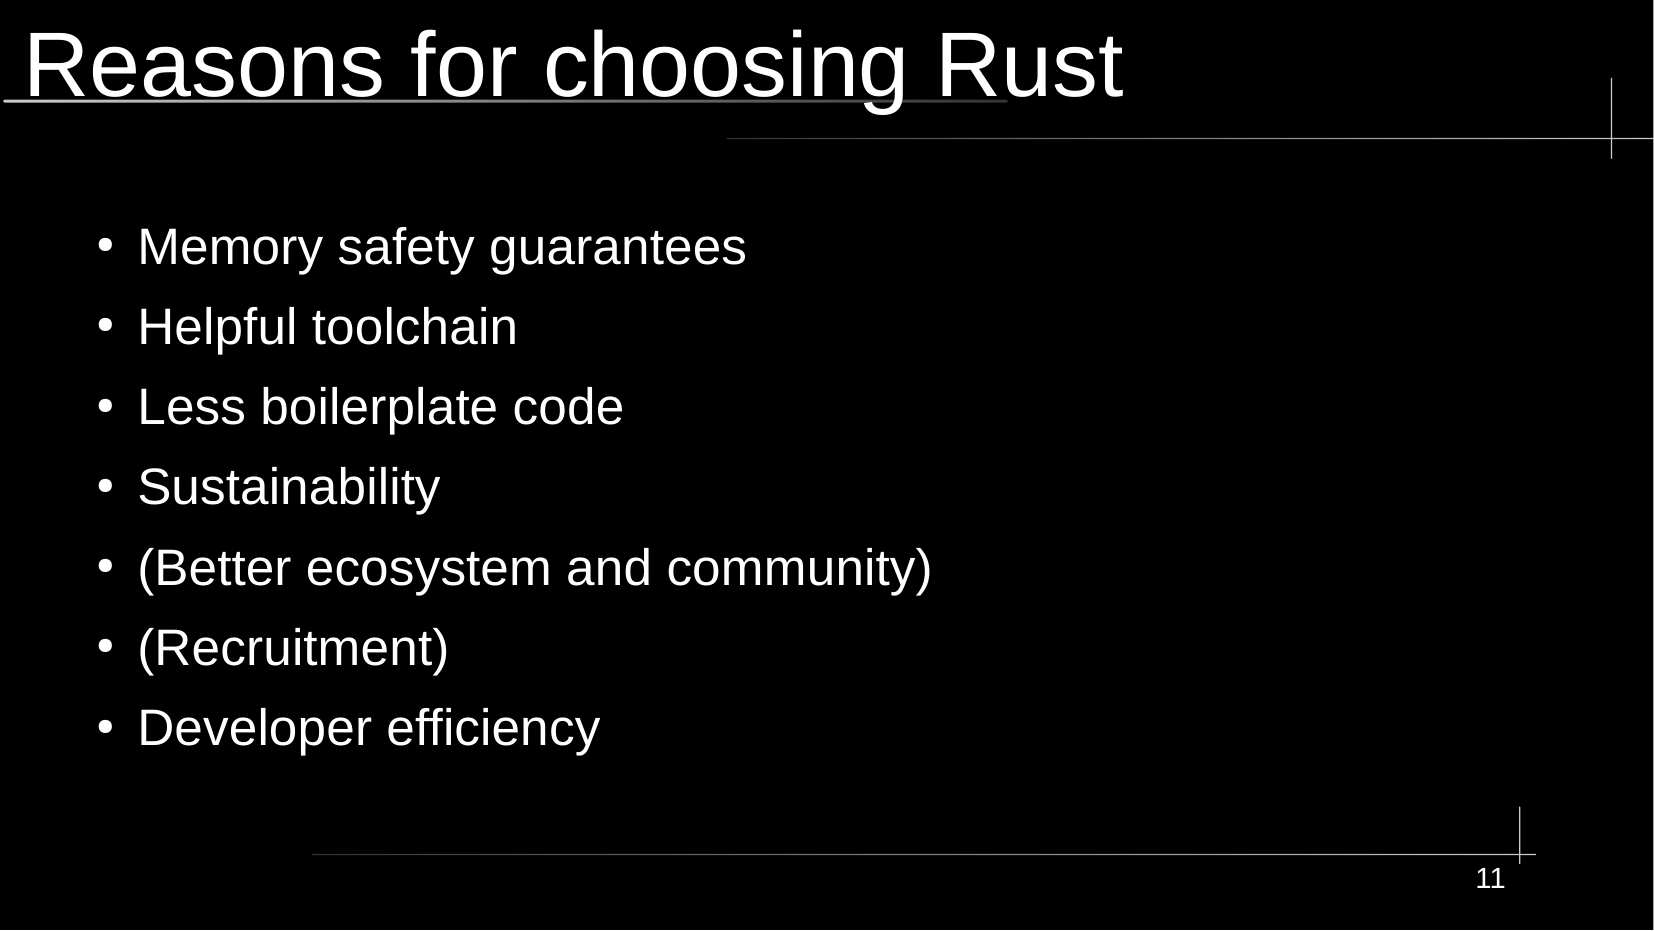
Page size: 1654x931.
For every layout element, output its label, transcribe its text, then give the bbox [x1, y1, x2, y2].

title Reasons for choosing Rust [23, 11, 1589, 119]
list Memory safety guarantees Helpful toolchain Less boilerplate code Sustainability (Better ecosystem and community) (Recruitment) Developer efficiency [82, 217, 1571, 758]
